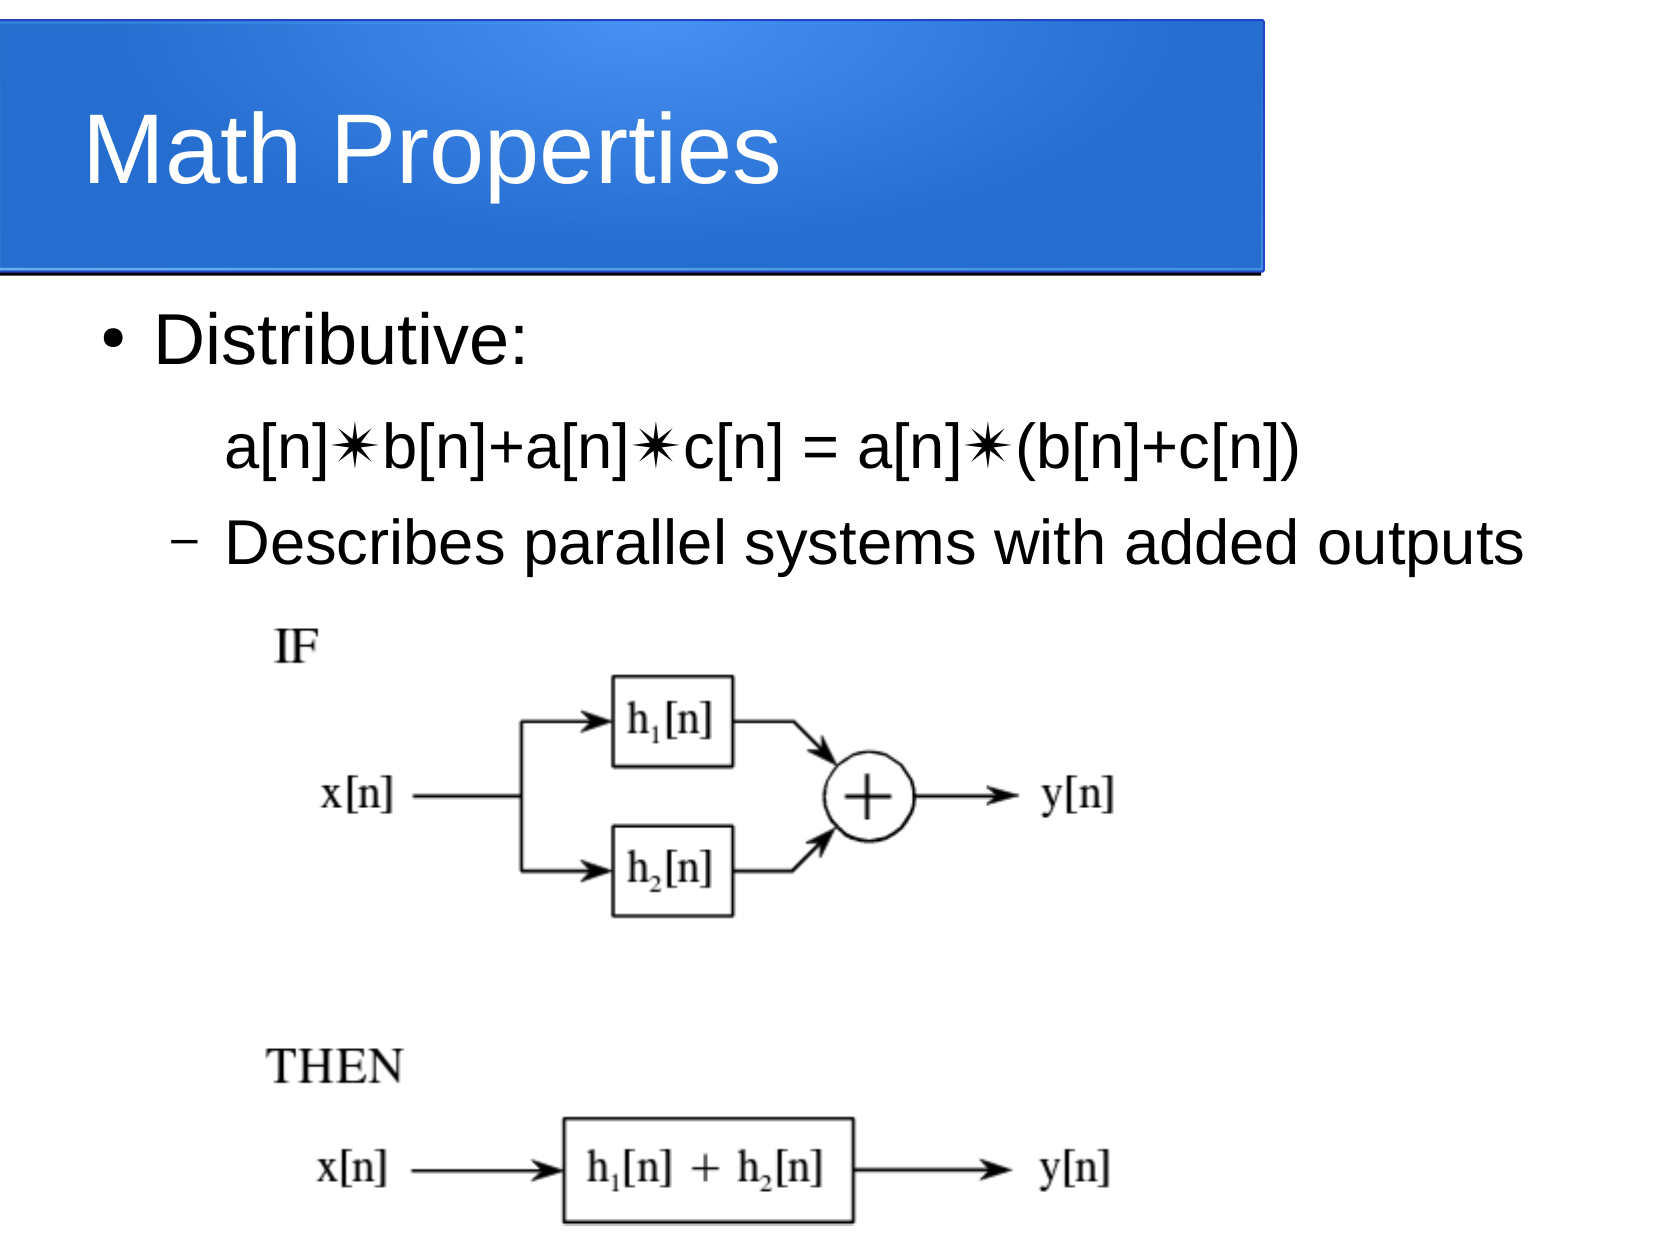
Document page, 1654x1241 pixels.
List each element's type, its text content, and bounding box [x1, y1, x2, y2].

list Distributive: a[n]✴b[n]+a[n]✴c[n] = a[n]✴(b[n]+c[n]) Describes parallel systems with added outputs [82, 299, 1571, 1019]
title Math Properties [82, 47, 1235, 252]
picture [234, 599, 1186, 1226]
